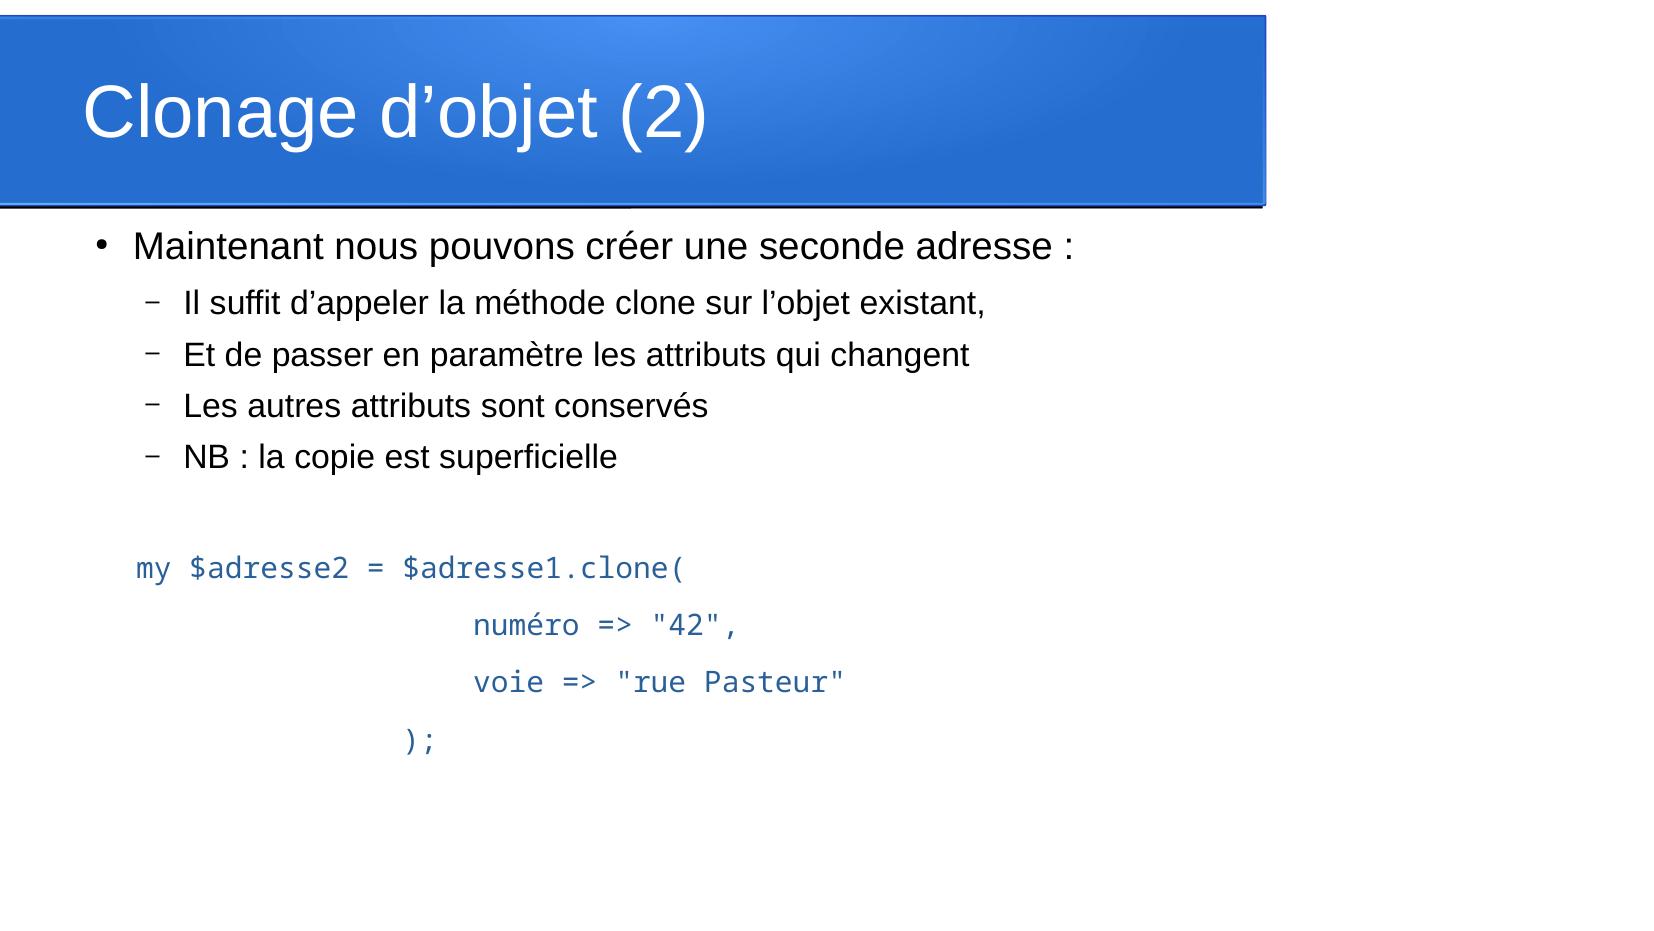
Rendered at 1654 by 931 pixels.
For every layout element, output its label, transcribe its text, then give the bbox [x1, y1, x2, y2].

title Clonage d’objet (2) [82, 35, 1235, 189]
picture [0, 13, 1270, 212]
list Maintenant nous pouvons créer une seconde adresse : Il suffit d’appeler la méthode clone sur l’objet existant, Et de passer en paramètre les attributs qui changent Les autres attributs sont conservés NB : la copie est superficielle my $adresse2 = $adresse1.clone( numéro => "42", voie => "rue Pasteur" ); [82, 224, 1571, 764]
